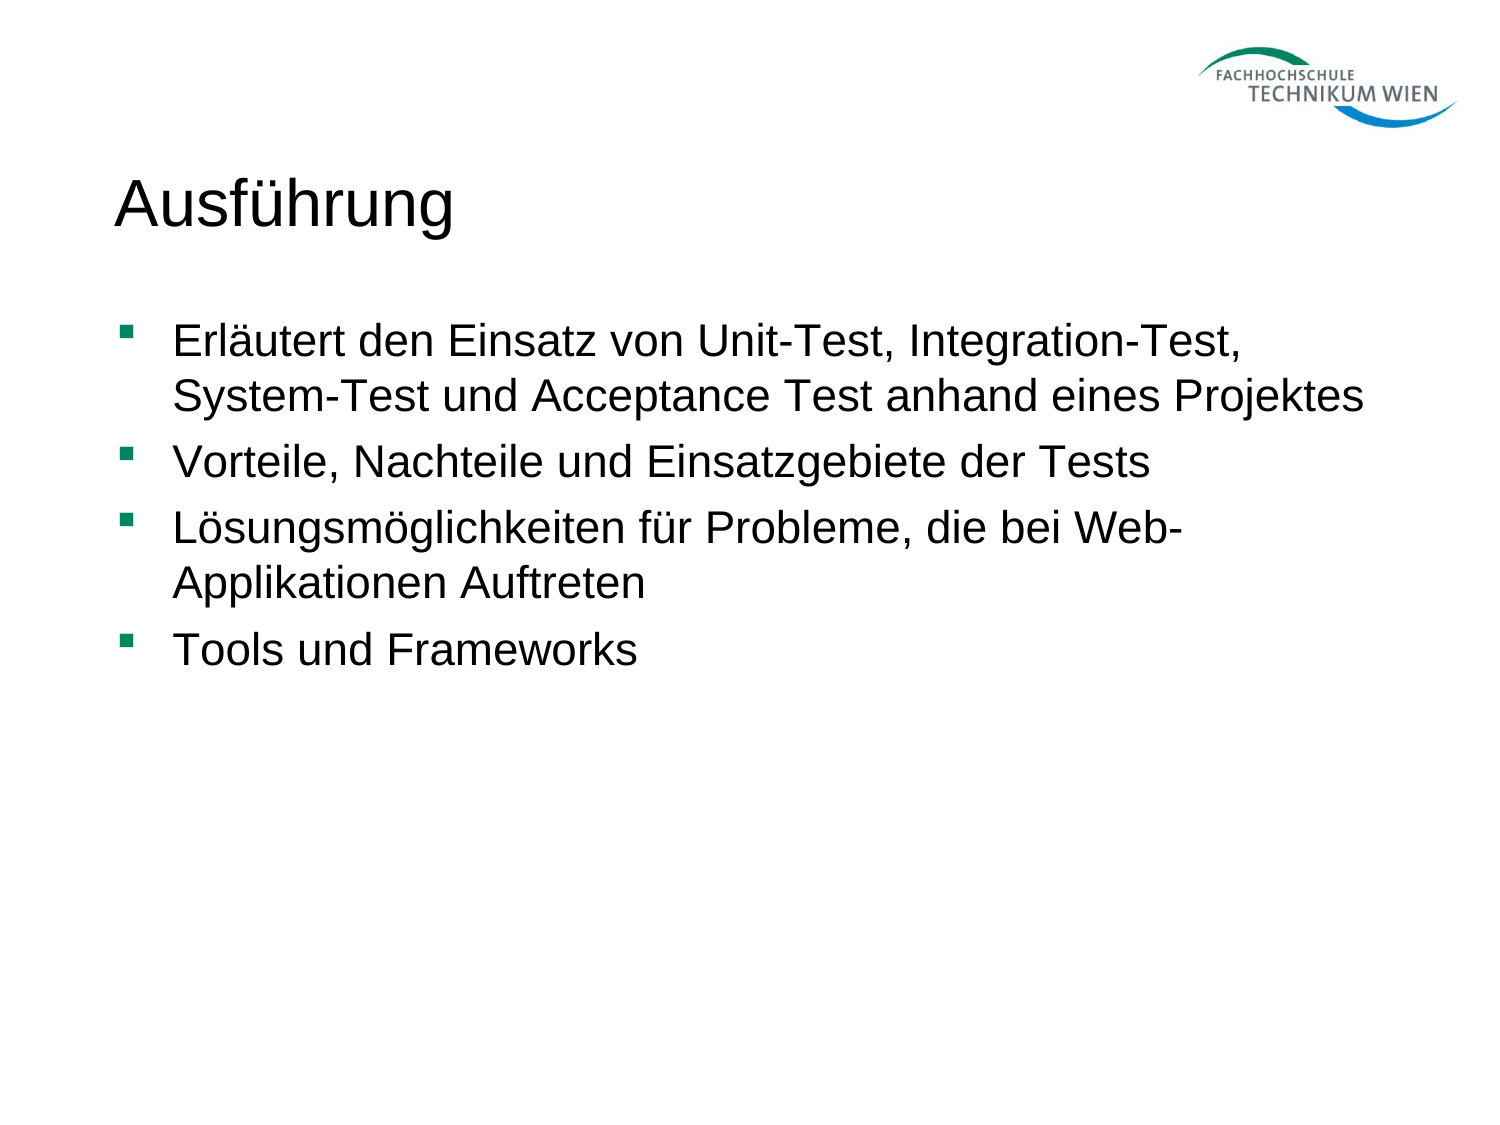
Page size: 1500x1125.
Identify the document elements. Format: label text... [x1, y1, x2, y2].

title Ausführung [100, 148, 1388, 252]
picture [8, 0, 1500, 177]
list Erläutert den Einsatz von Unit-Test, Integration-Test, System-Test und Acceptance Test anhand eines Projektes Vorteile, Nachteile und Einsatzgebiete der Tests Lösungsmöglichkeiten für Probleme, die bei Web-Applikationen Auftreten Tools und Frameworks [101, 302, 1389, 956]
